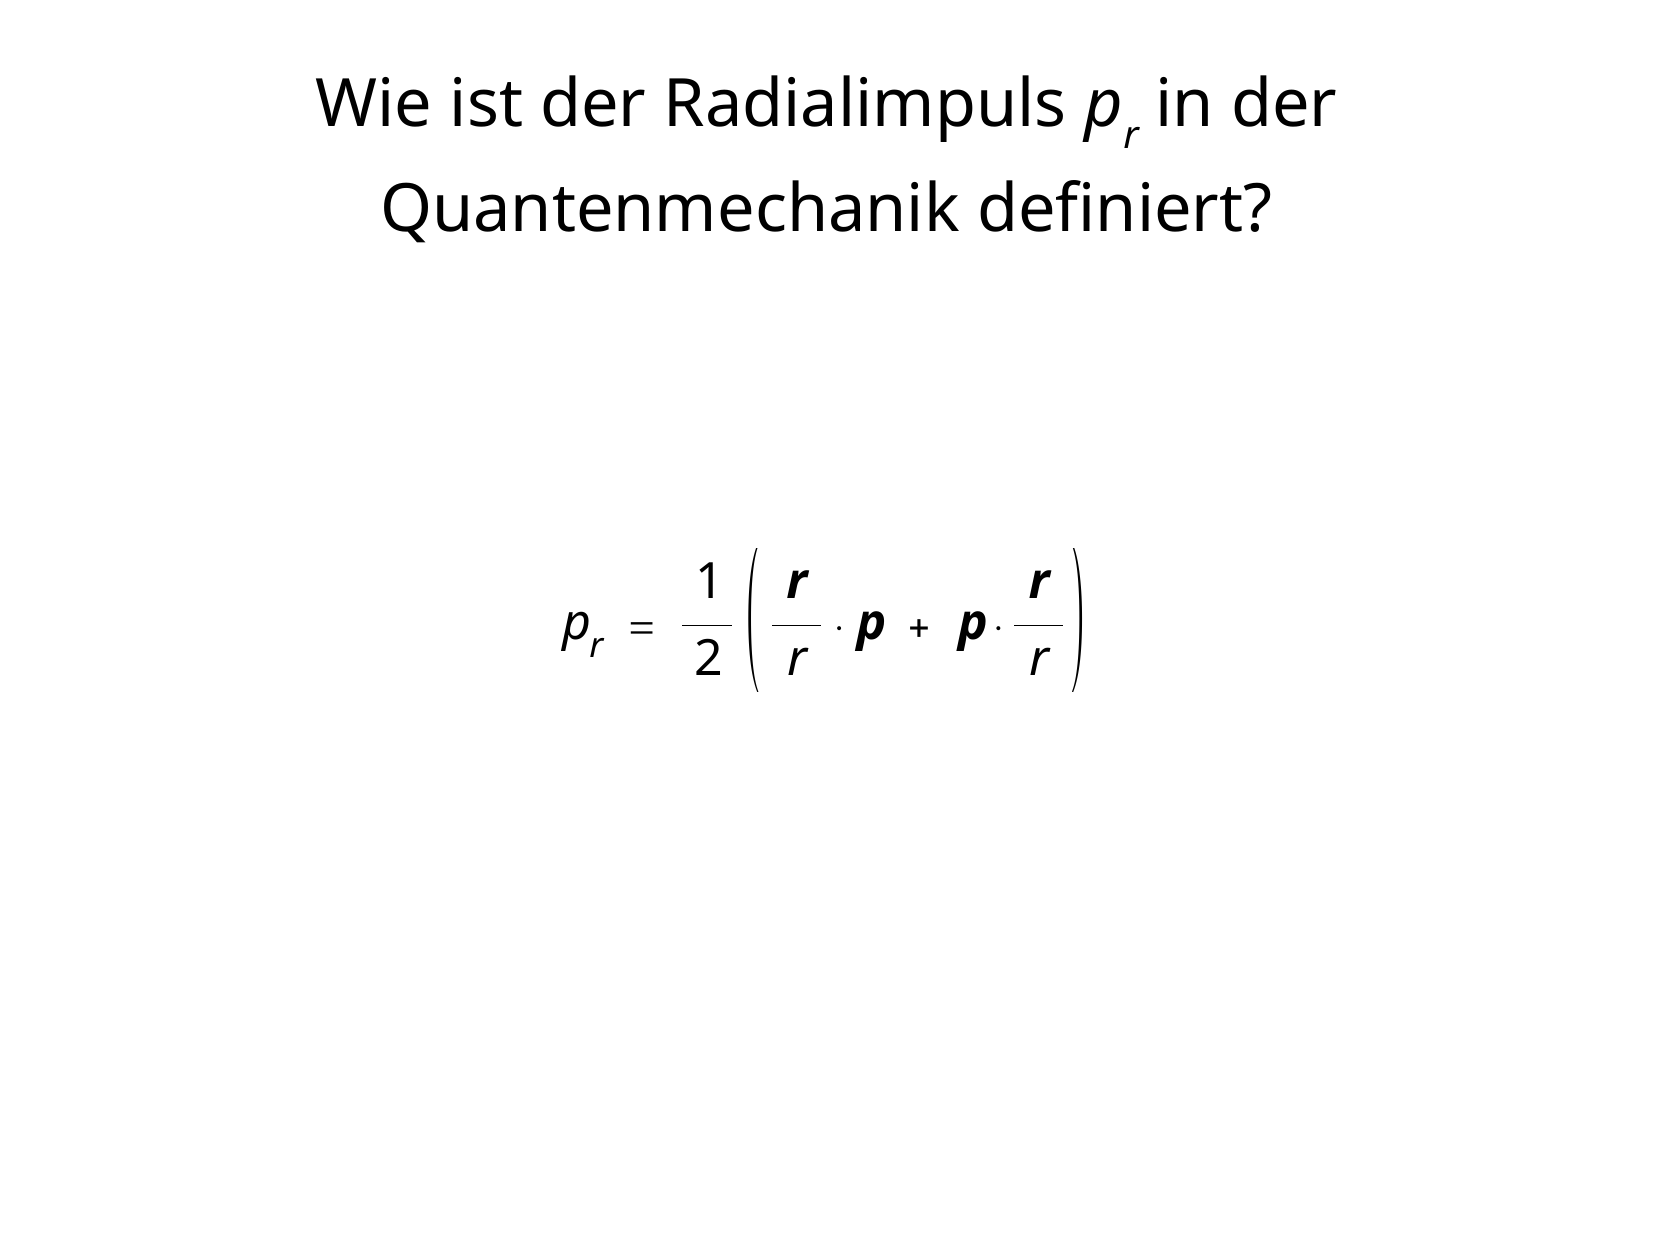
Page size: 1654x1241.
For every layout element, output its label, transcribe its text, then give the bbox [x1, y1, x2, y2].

title Wie ist der Radialimpuls pr in der Quantenmechanik definiert? [82, 49, 1571, 257]
chart [553, 548, 1100, 692]
